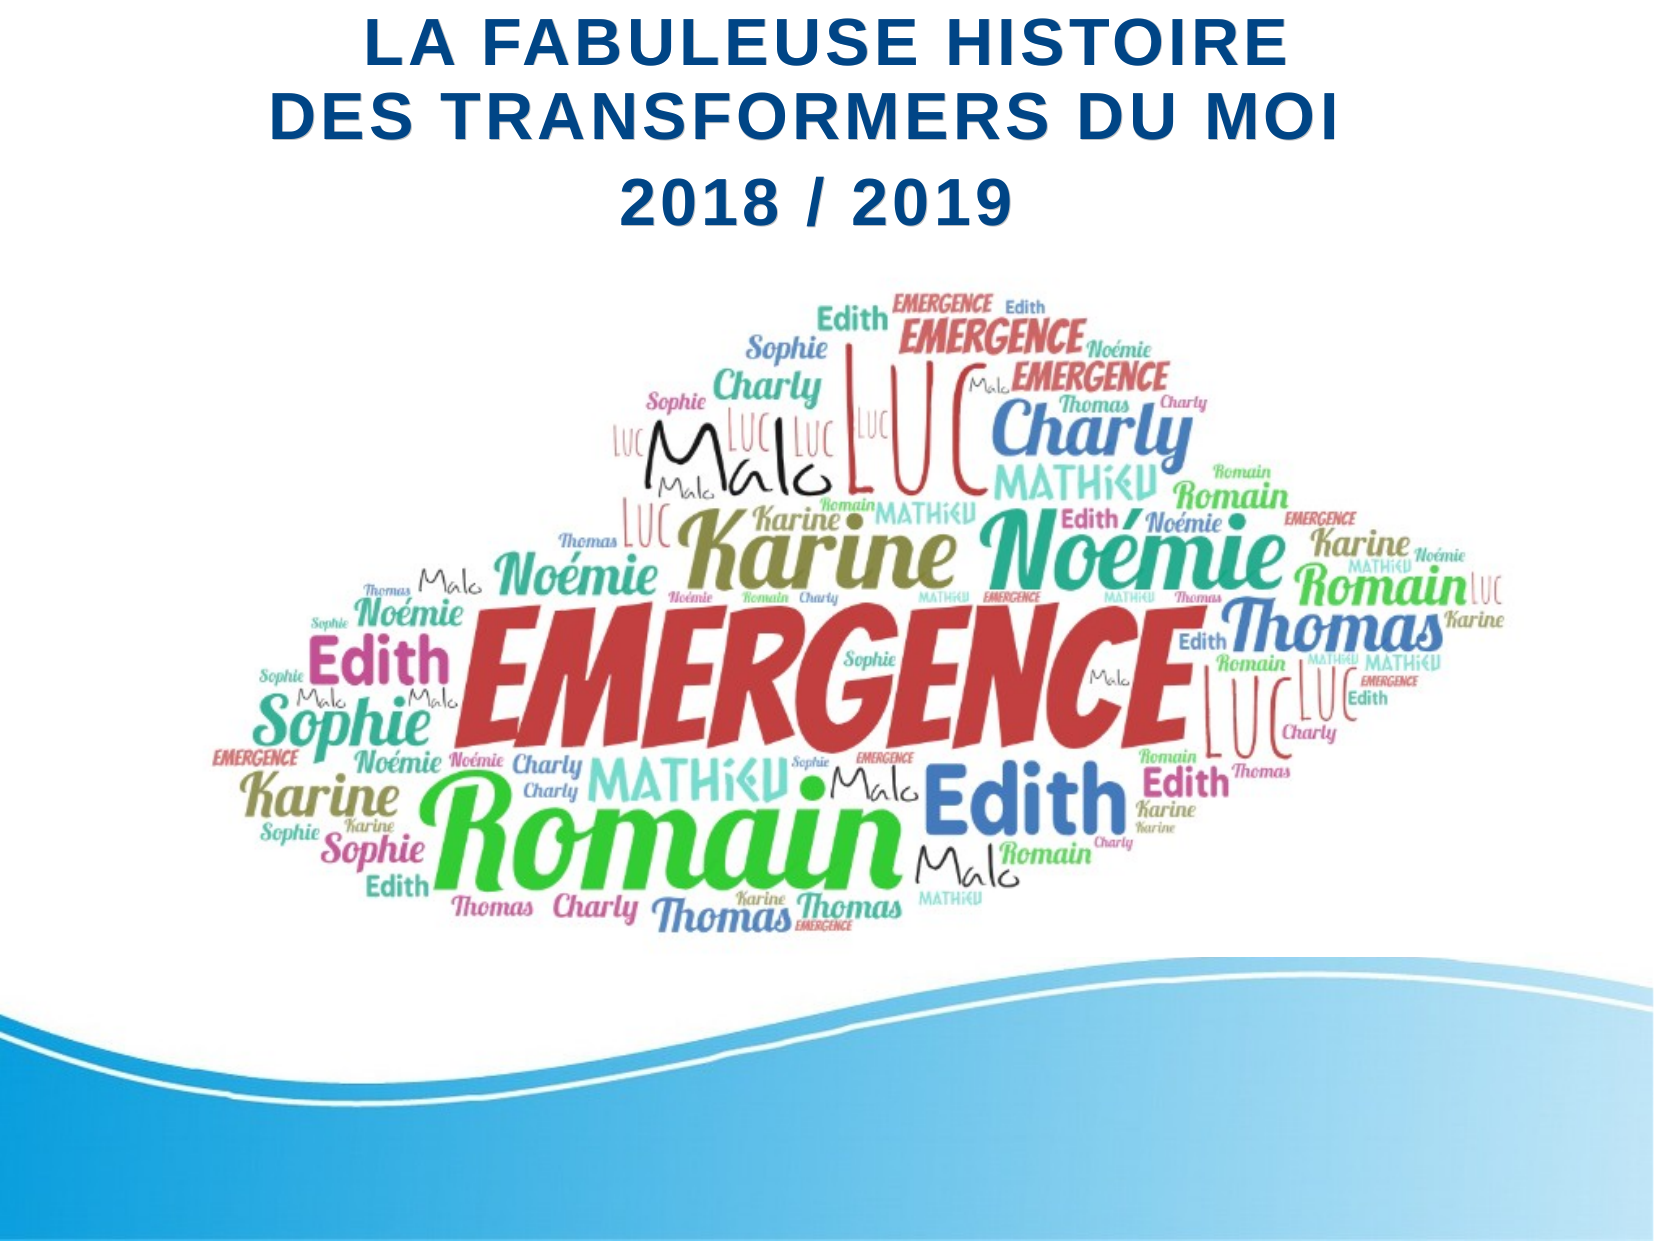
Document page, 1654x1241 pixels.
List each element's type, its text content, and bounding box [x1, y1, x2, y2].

text_box La FABULEUSE HISTOIRE Des Transformers du MOI 2018 / 2019 [47, 3, 1607, 246]
picture [0, 252, 1654, 1241]
